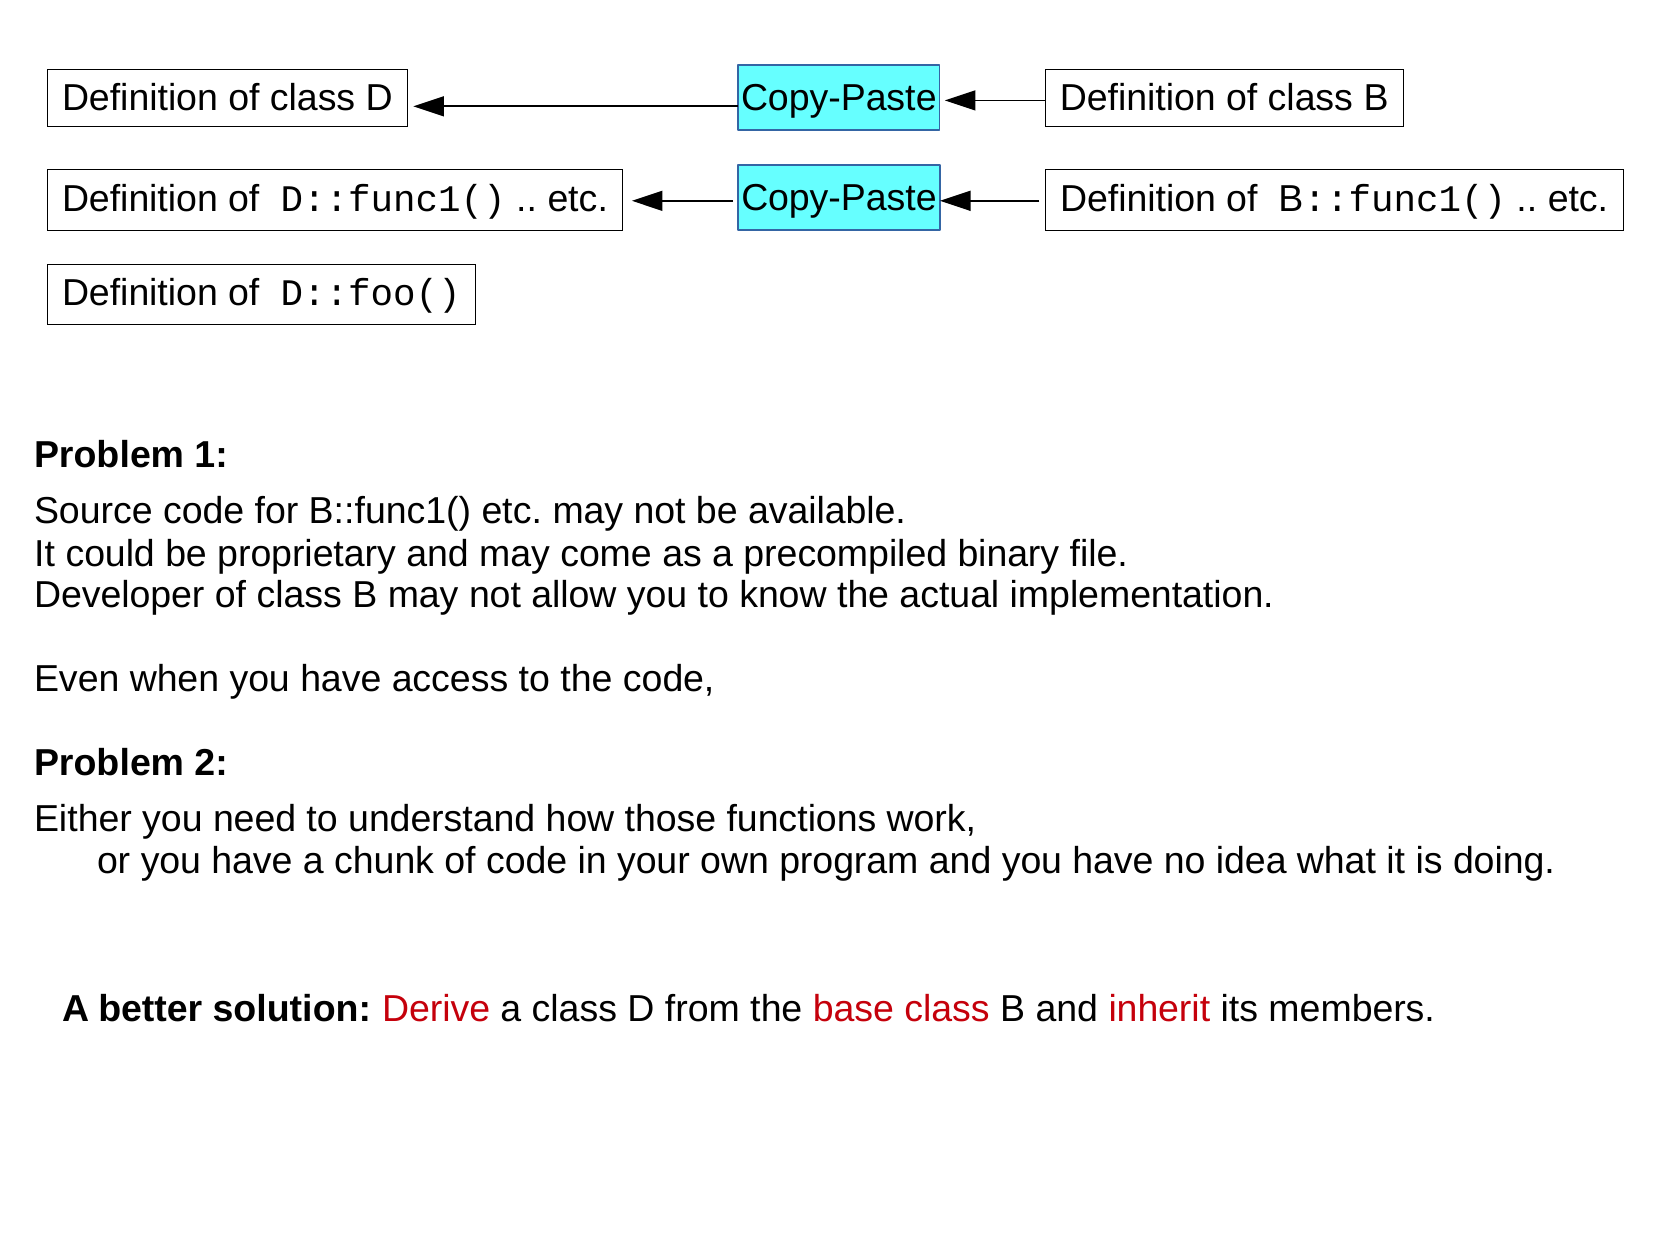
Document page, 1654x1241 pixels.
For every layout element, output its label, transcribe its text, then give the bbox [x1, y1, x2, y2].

text_box Copy-Paste [738, 64, 940, 130]
text_box Problem 1: Source code for B::func1() etc. may not be available. It could be proprietary and may come as a precompiled binary file. Developer of class B may not allow you to know the actual implementation. Even when you have access to the code, Problem 2: Either you need to understand how those functions work, or you have a chunk of code in your own program and you have no idea what it is doing. [19, 426, 1583, 890]
text_box Definition of class B [1045, 69, 1404, 127]
text_box Definition of D::func1() .. etc. [47, 169, 623, 231]
text_box A better solution: Derive a class D from the base class B and inherit its members. [47, 980, 1451, 1038]
text_box Copy-Paste [738, 165, 940, 231]
text_box Definition of D::foo() [47, 264, 476, 325]
text_box Definition of B::func1() .. etc. [1045, 169, 1624, 231]
text_box Definition of class D [47, 69, 408, 127]
